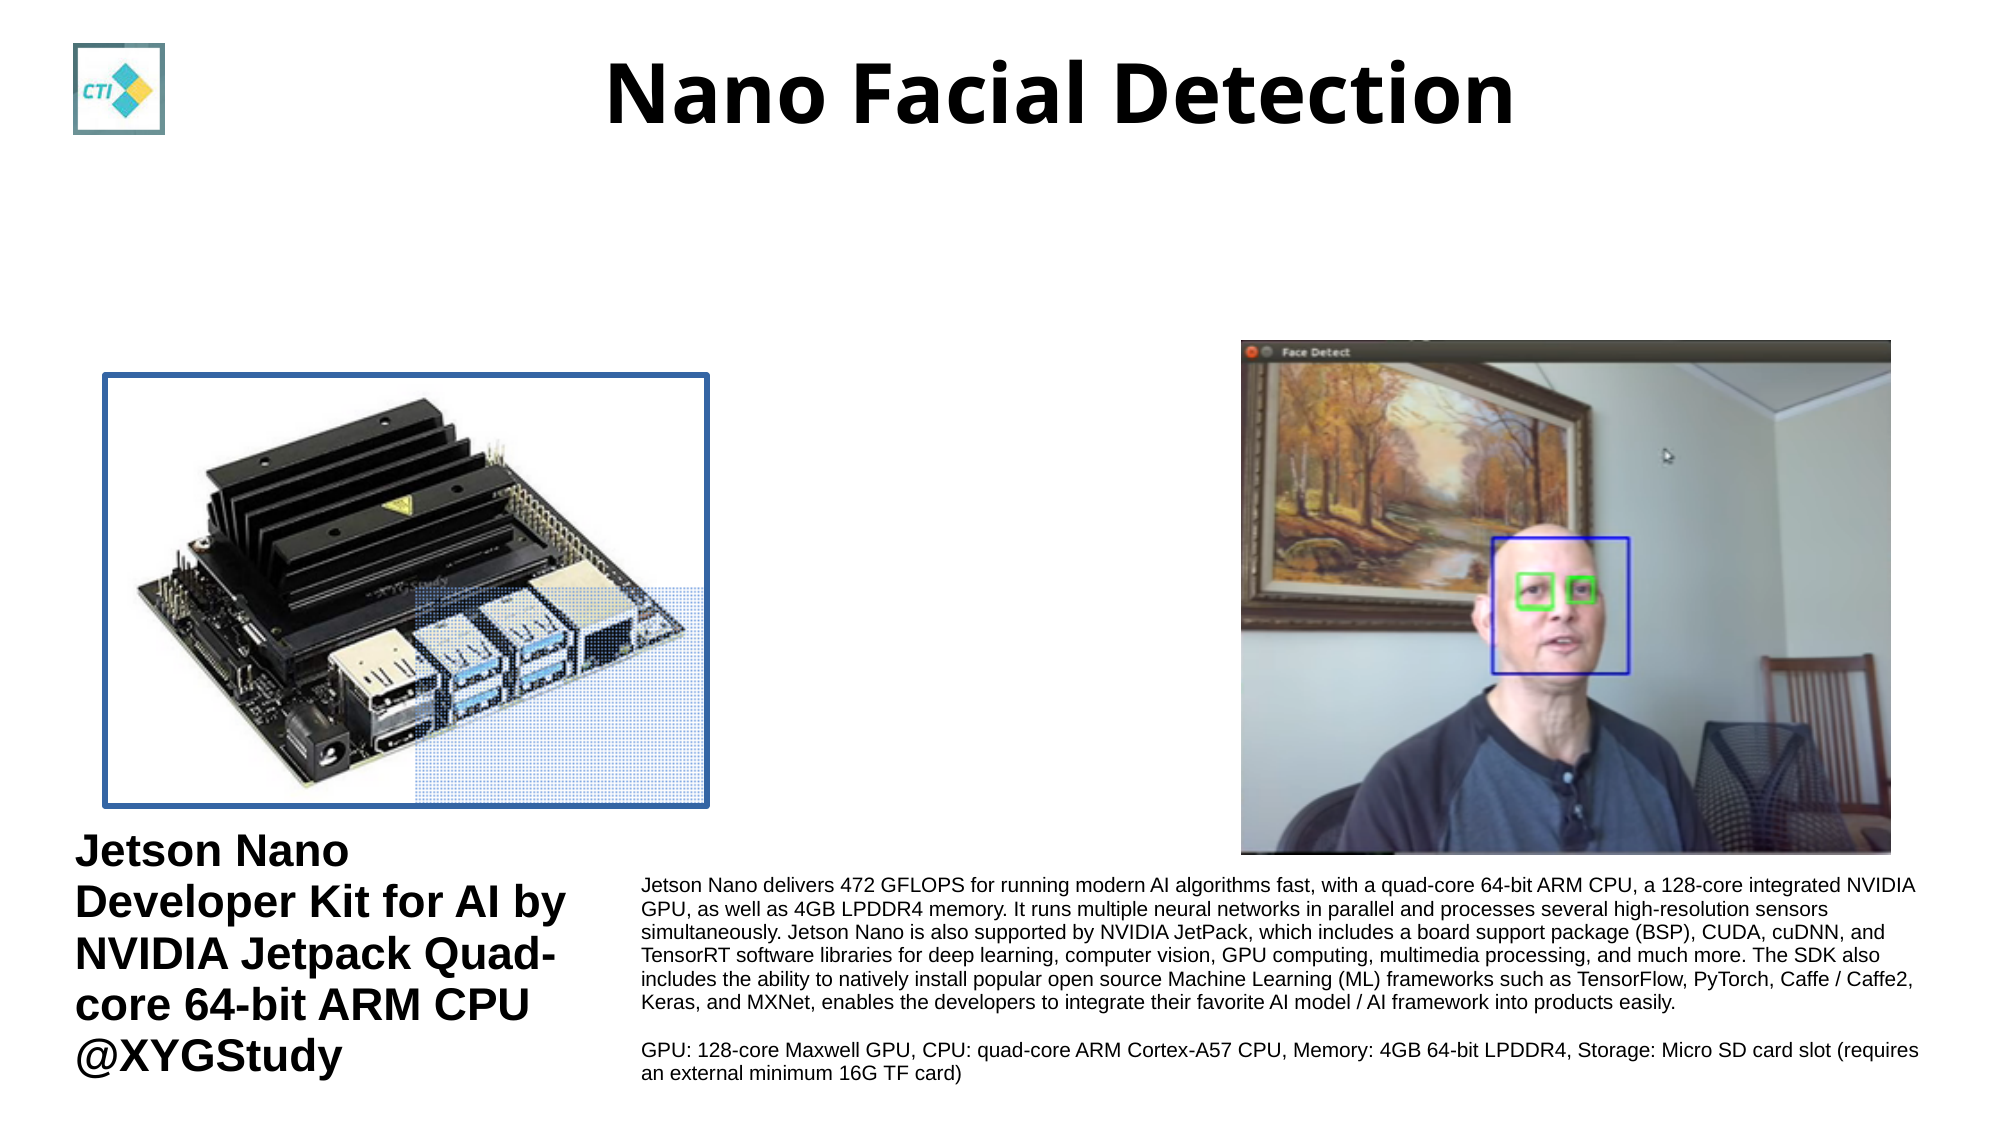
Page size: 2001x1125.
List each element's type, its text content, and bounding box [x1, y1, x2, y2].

text_box Jetson Nano Developer Kit for AI by NVIDIA Jetpack Quad-core 64-bit ARM CPU @XYGStudy [60, 817, 586, 1125]
text_box Jetson Nano delivers 472 GFLOPS for running modern AI algorithms fast, with a quad-core 64-bit ARM CPU, a 128-core integrated NVIDIA GPU, as well as 4GB LPDDR4 memory. It runs multiple neural networks in parallel and processes several high-resolution sensors simultaneously. Jetson Nano is also supported by NVIDIA JetPack, which includes a board support package (BSP), CUDA, cuDNN, and TensorRT software libraries for deep learning, computer vision, GPU computing, multimedia processing, and much more. The SDK also includes the ability to natively install popular open source Machine Learning (ML) frameworks such as TensorFlow, PyTorch, Caffe / Caffe2, Keras, and MXNet, enables the developers to integrate their favorite AI model / AI framework into products easily. GPU: 128-core Maxwell GPU, CPU: quad-core ARM Cortex-A57 CPU, Memory: 4GB 64-bit LPDDR4, Storage: Micro SD card slot (requires an external minimum 16G TF card) [626, 866, 1962, 1125]
title Nano Facial Detection [300, 30, 1801, 148]
picture [108, 378, 704, 803]
picture [73, 43, 165, 135]
picture [1241, 340, 1891, 856]
